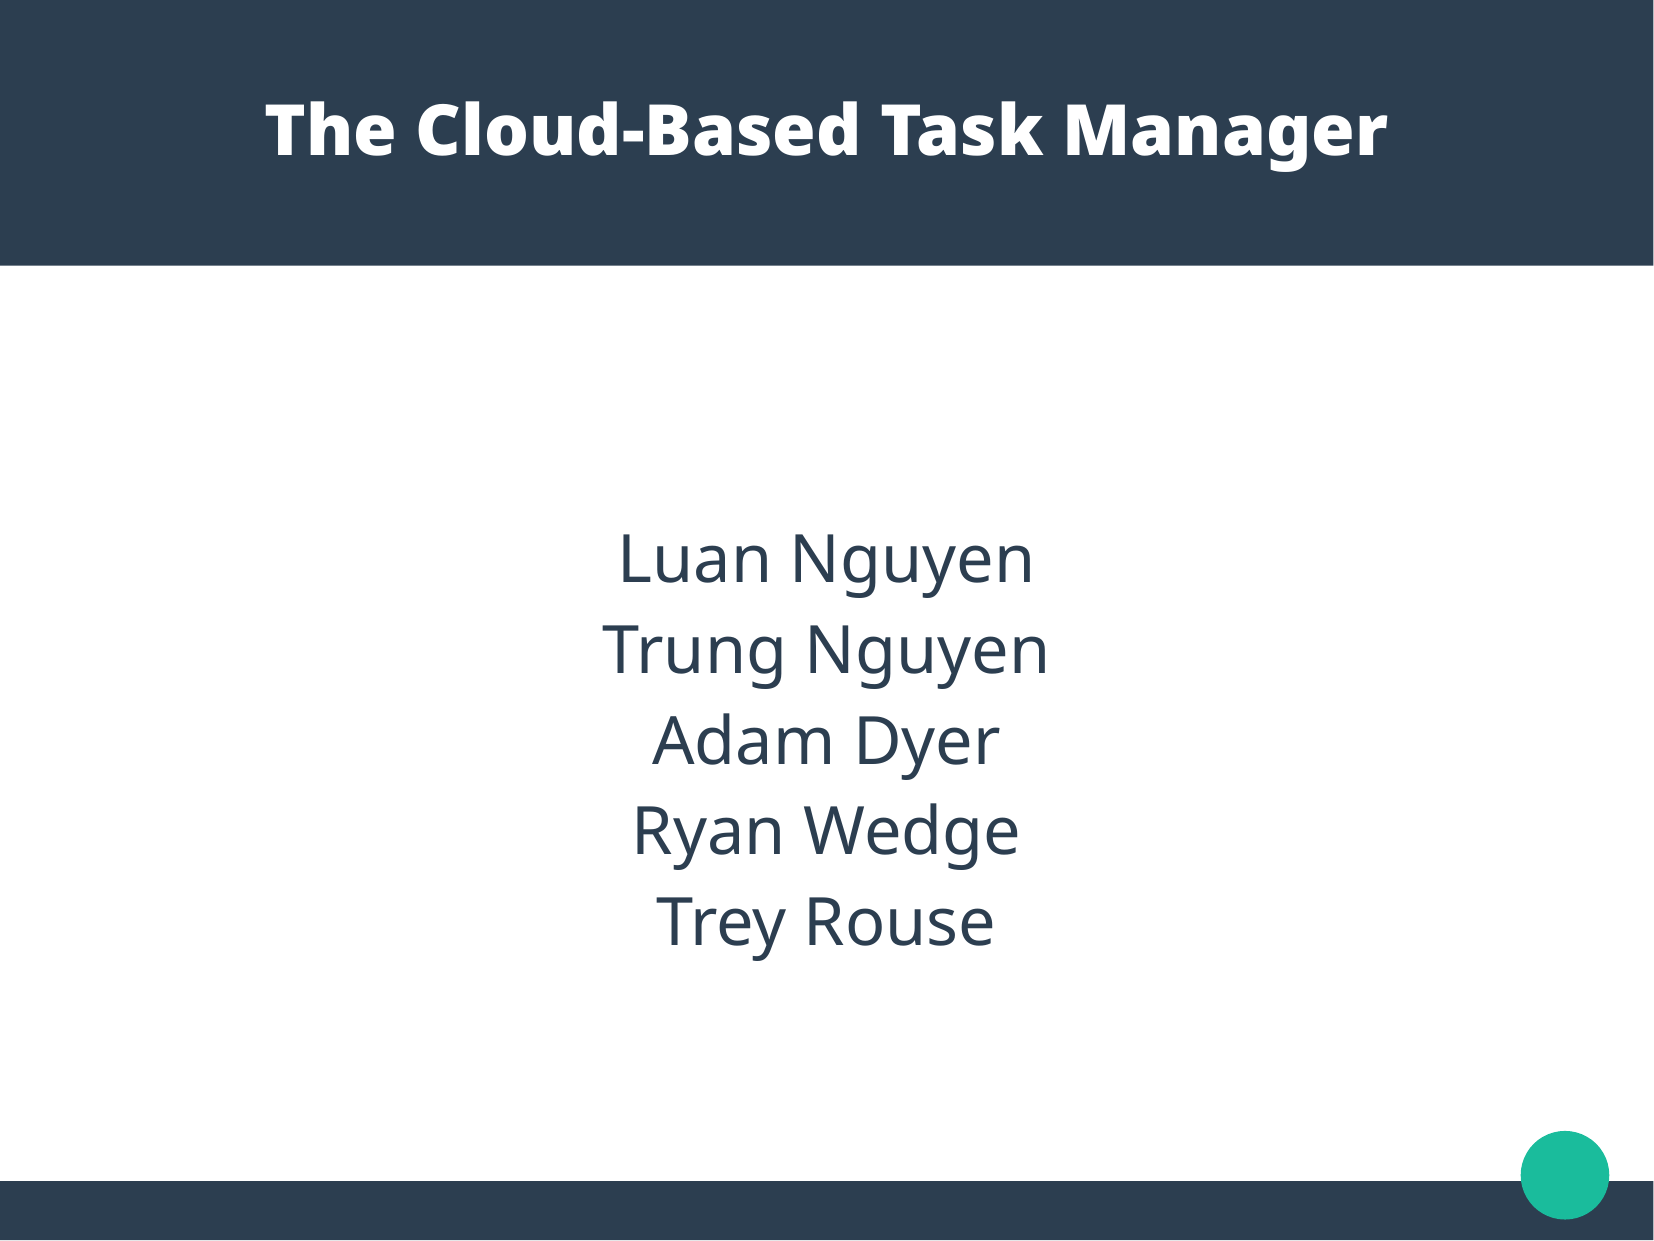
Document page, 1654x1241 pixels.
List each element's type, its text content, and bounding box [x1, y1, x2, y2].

title The Cloud-Based Task Manager [59, 49, 1595, 207]
subtitle Luan Nguyen Trung Nguyen Adam Dyer Ryan Wedge Trey Rouse [59, 324, 1595, 1152]
